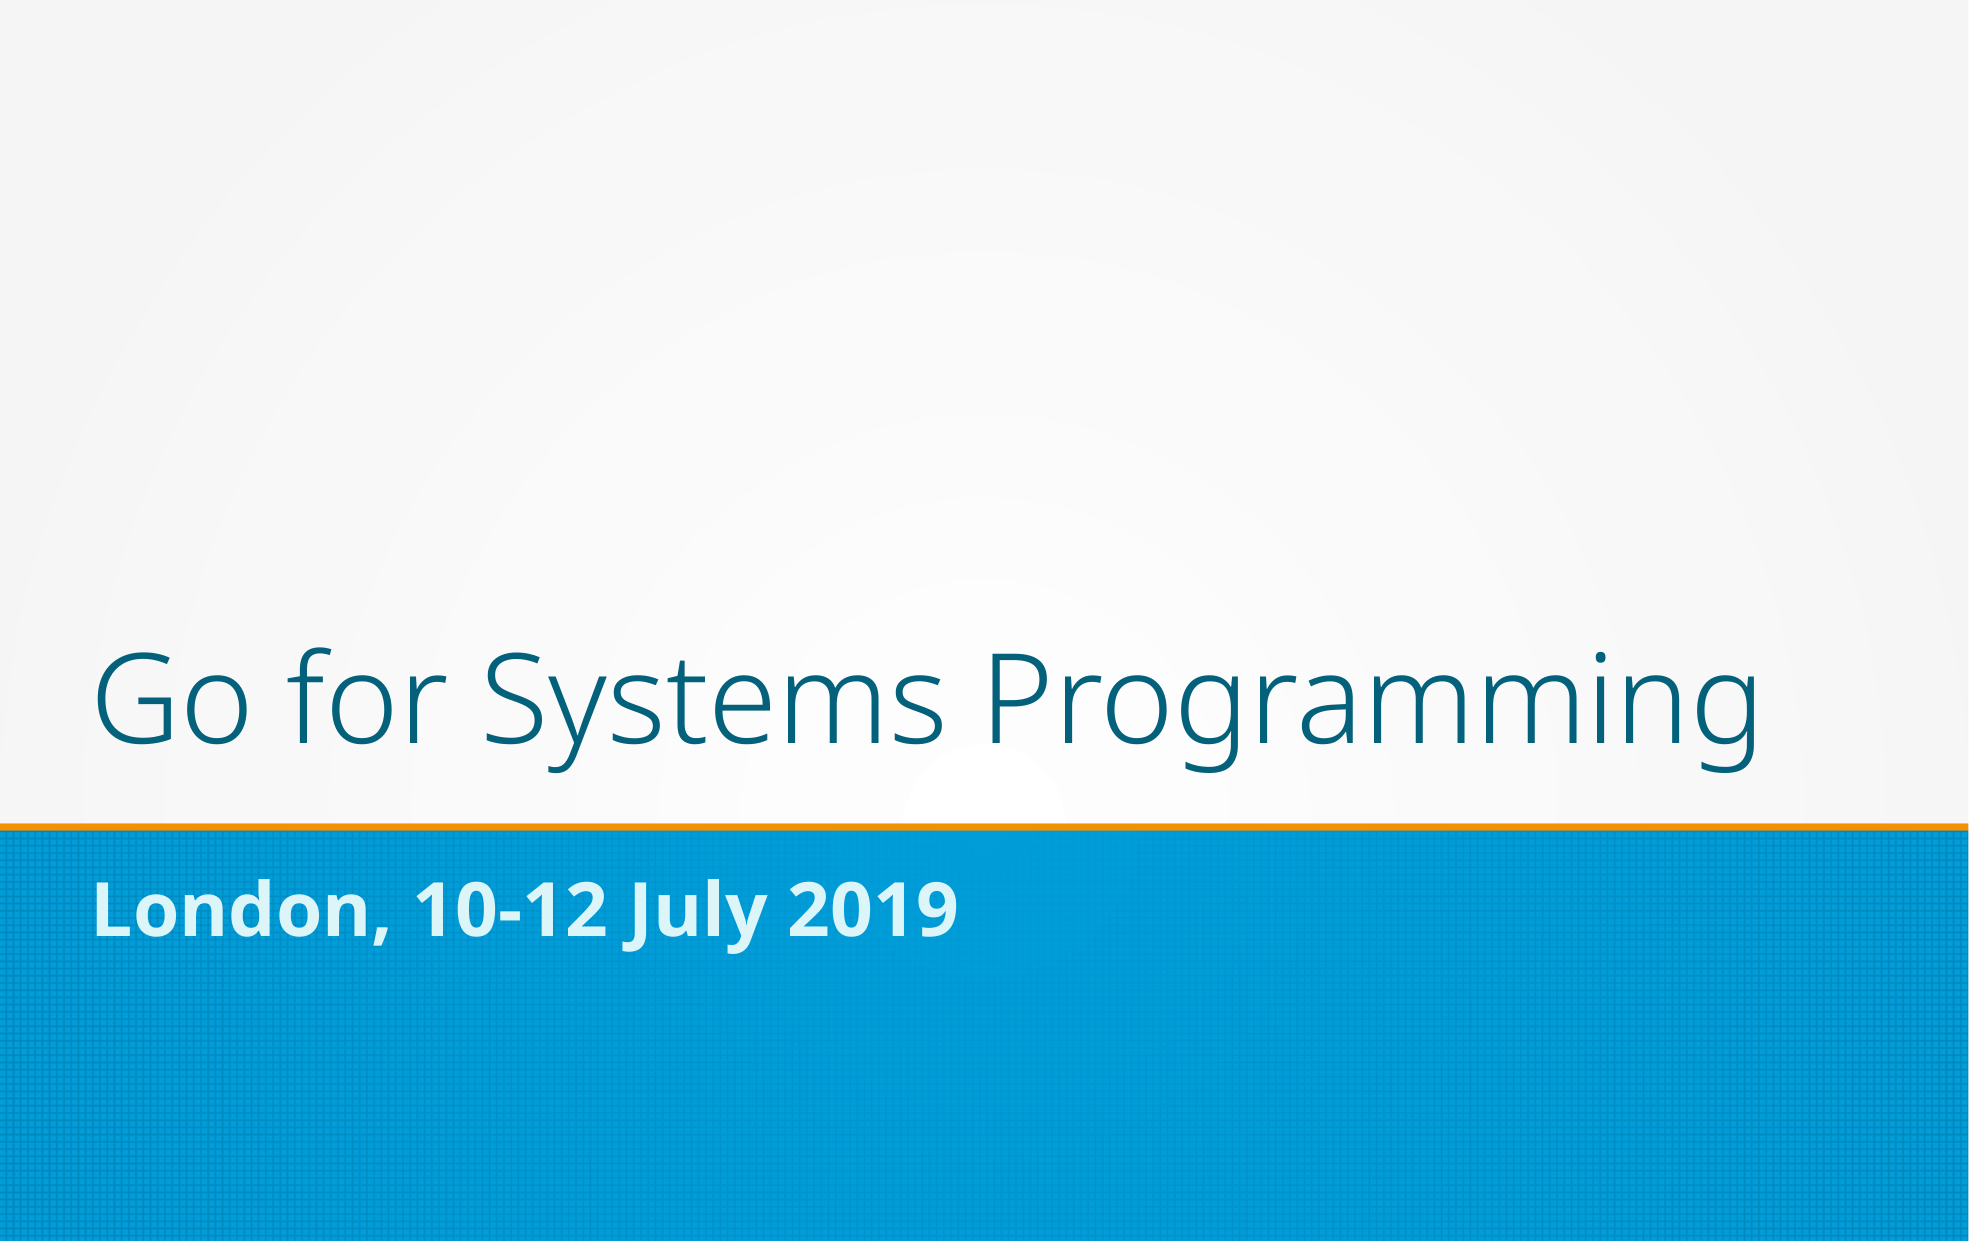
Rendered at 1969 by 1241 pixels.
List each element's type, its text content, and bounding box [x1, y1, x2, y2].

title Go for Systems Programming [90, 49, 1862, 781]
subtitle London, 10-12 July 2019 [90, 855, 1861, 1111]
picture [0, 0, 1969, 830]
